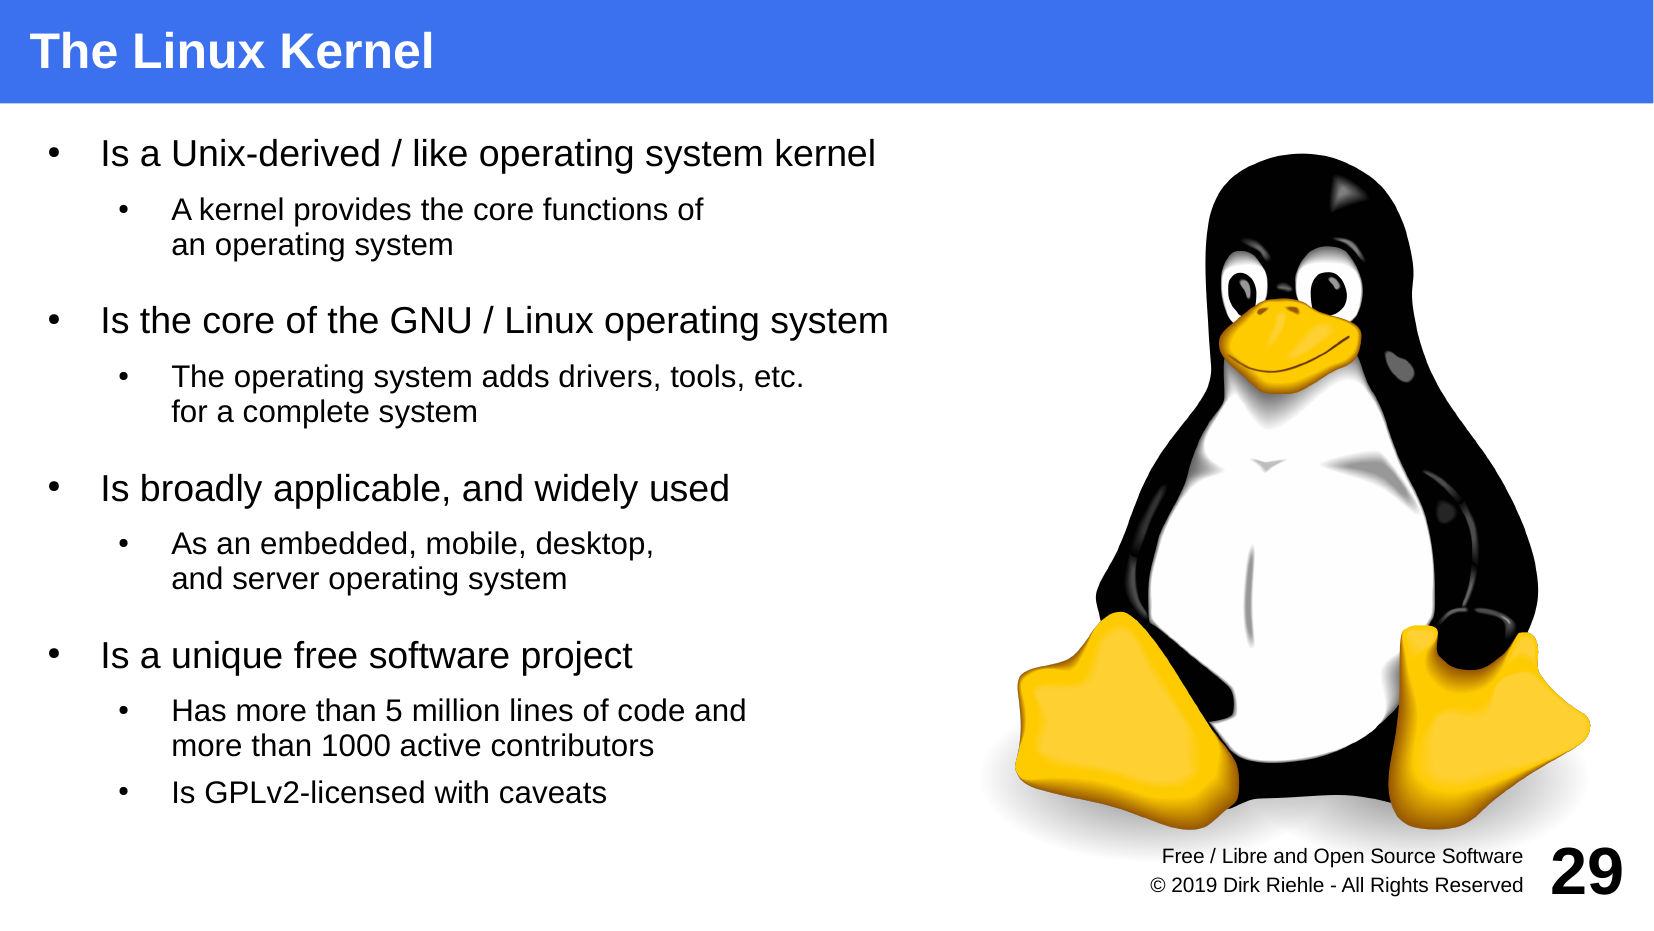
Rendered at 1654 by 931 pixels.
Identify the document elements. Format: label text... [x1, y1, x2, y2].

picture [980, 118, 1625, 865]
list Is a Unix-derived / like operating system kernel A kernel provides the core functions of an operating system Is the core of the GNU / Linux operating system The operating system adds drivers, tools, etc. for a complete system Is broadly applicable, and widely used As an embedded, mobile, desktop, and server operating system Is a unique free software project Has more than 5 million lines of code and more than 1000 active contributors Is GPLv2-licensed with caveats [29, 132, 980, 813]
title The Linux Kernel [0, 0, 1654, 104]
